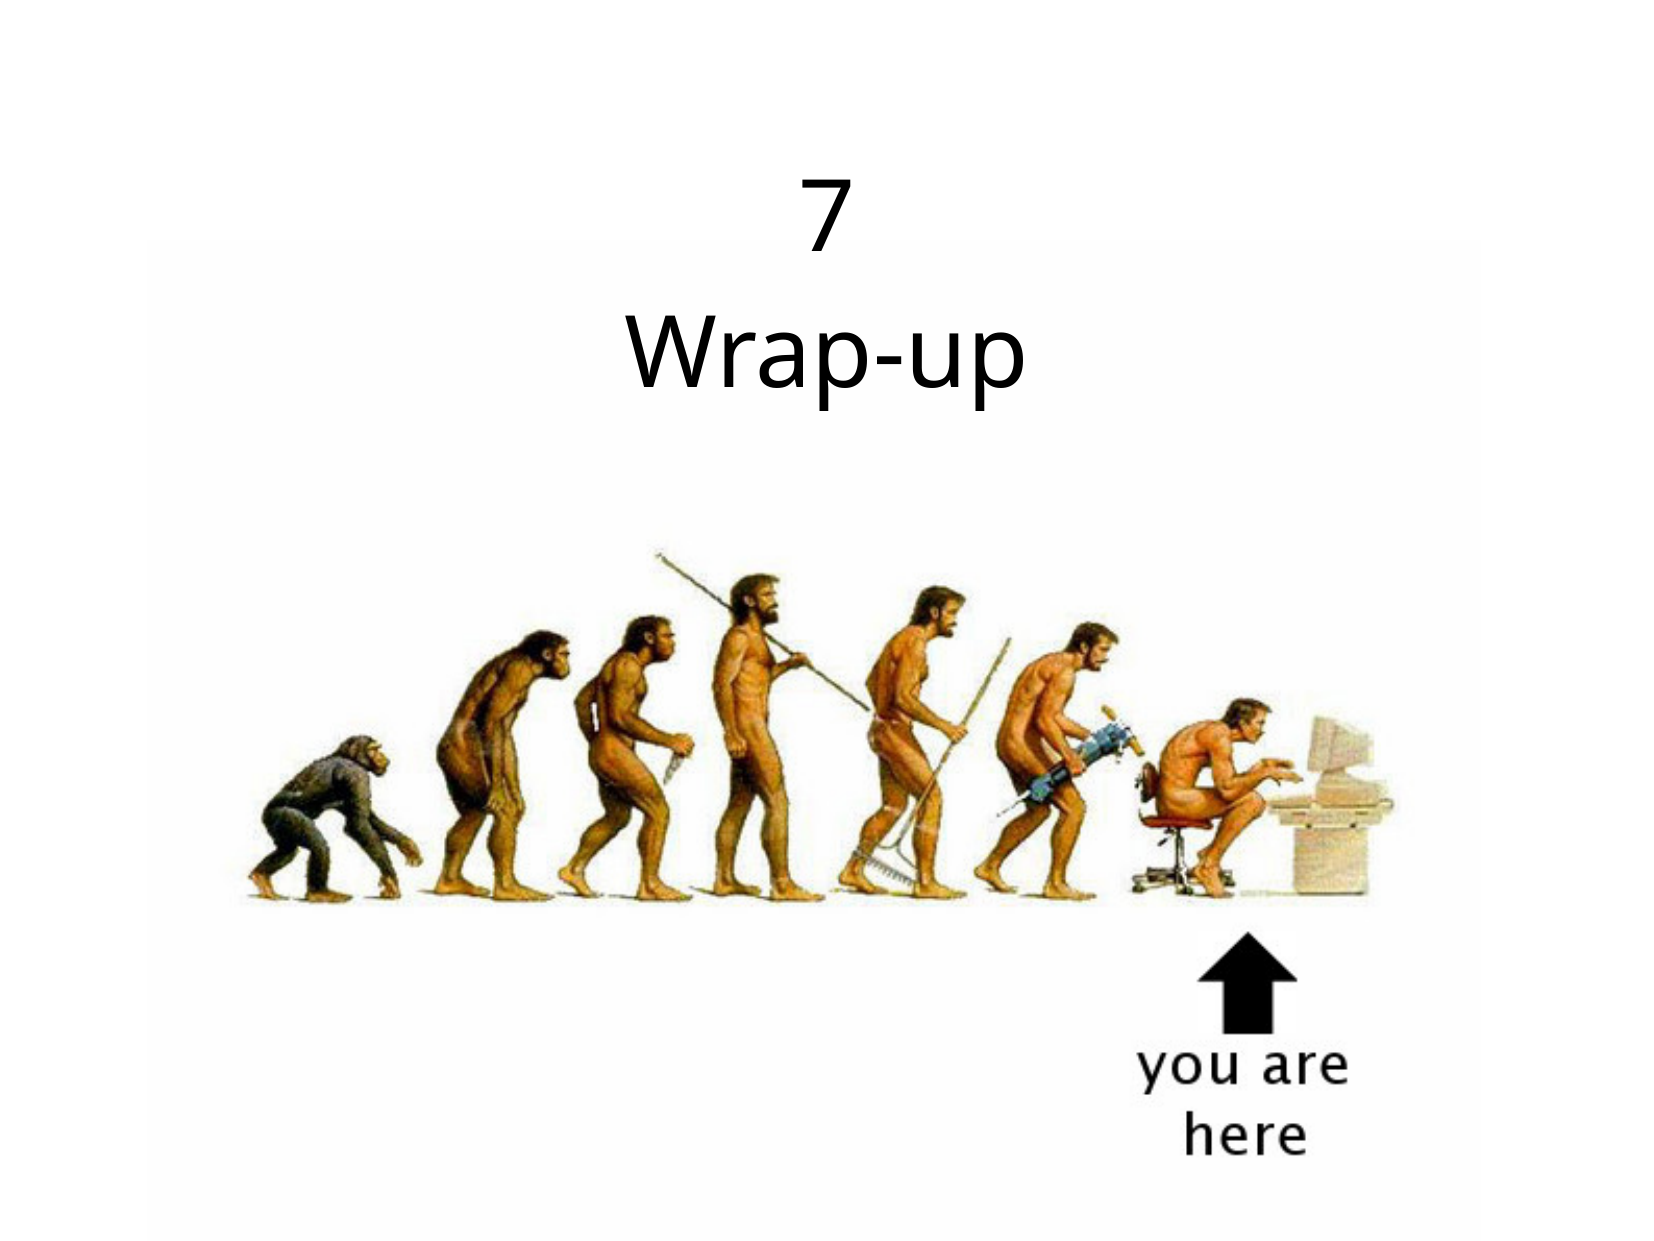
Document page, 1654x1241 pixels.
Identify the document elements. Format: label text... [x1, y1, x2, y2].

picture [147, 473, 1481, 1241]
subtitle 7 Wrap-up [82, 88, 1571, 473]
